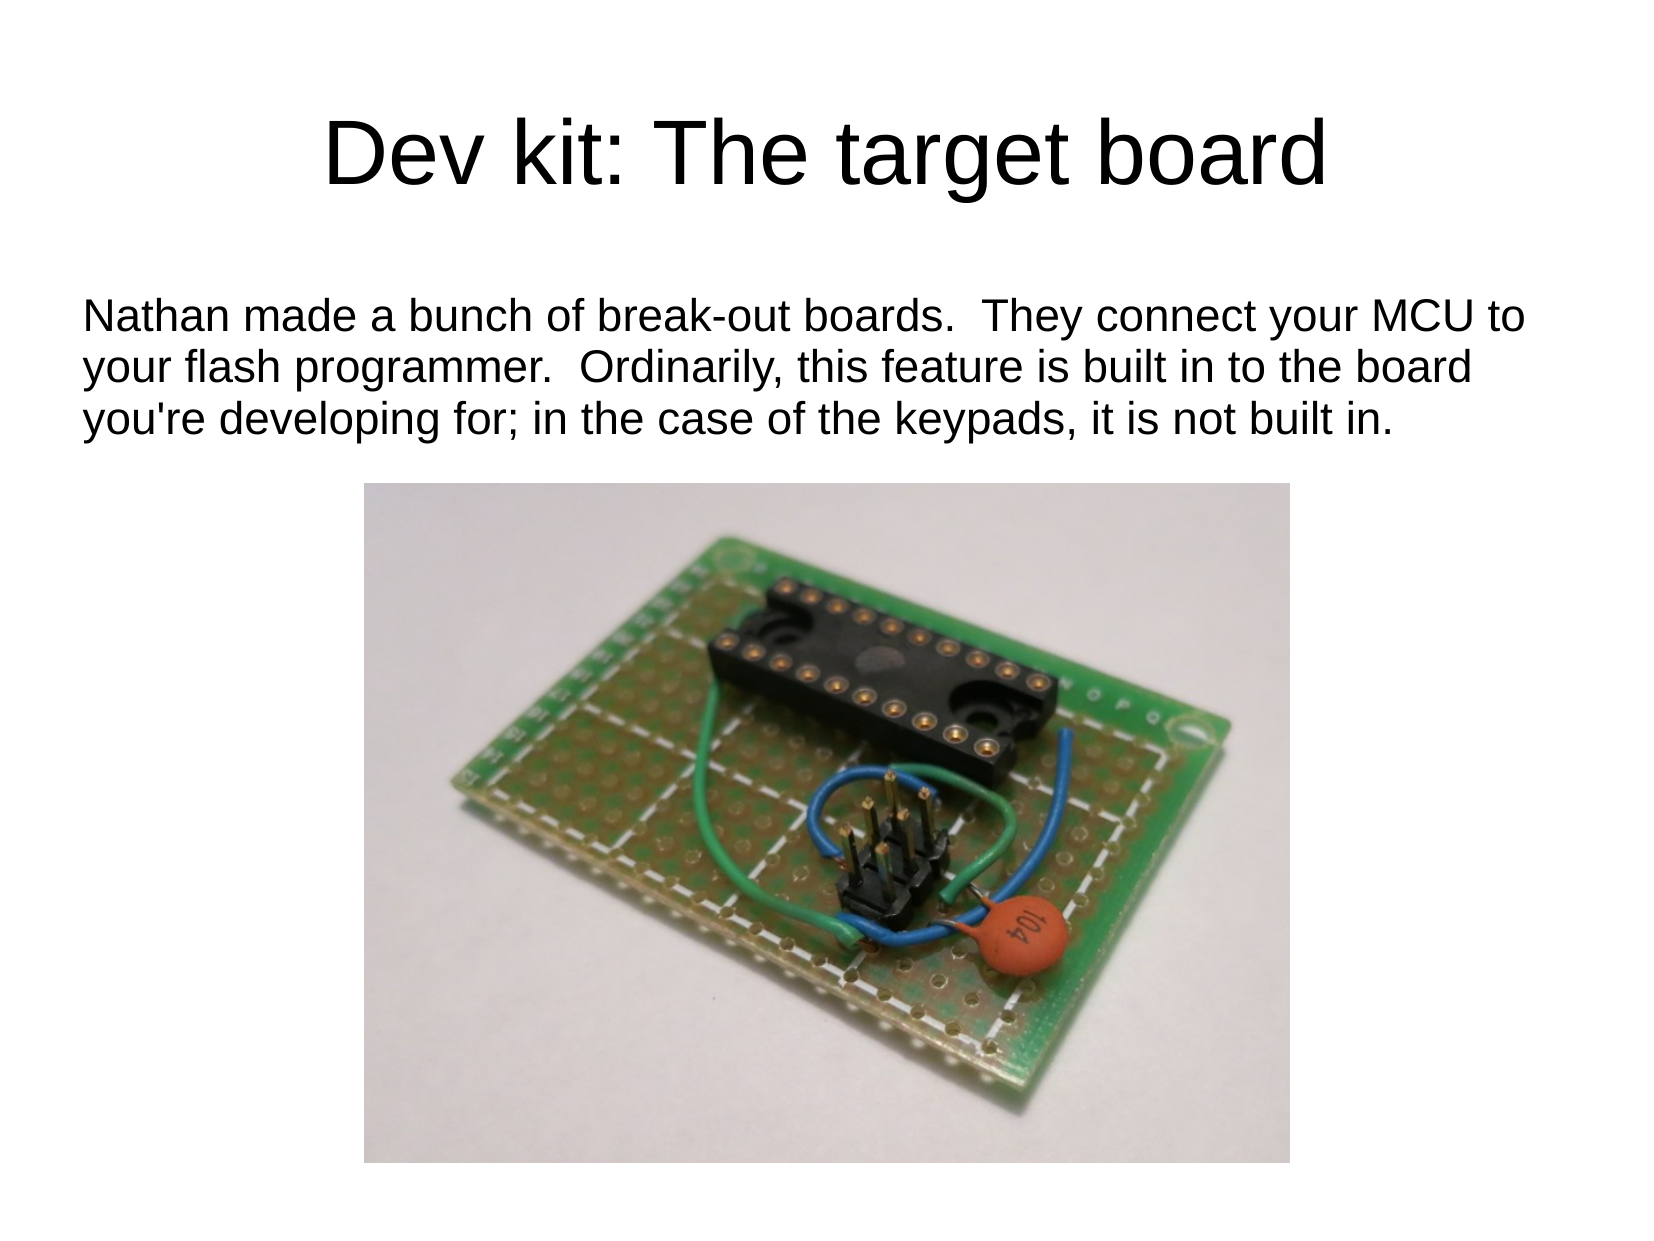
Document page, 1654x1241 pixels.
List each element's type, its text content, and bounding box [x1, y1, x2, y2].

list Nathan made a bunch of break-out boards. They connect your MCU to your flash programmer. Ordinarily, this feature is built in to the board you're developing for; in the case of the keypads, it is not built in. [82, 290, 1571, 676]
picture [364, 483, 1290, 1163]
title Dev kit: The target board [82, 49, 1571, 257]
